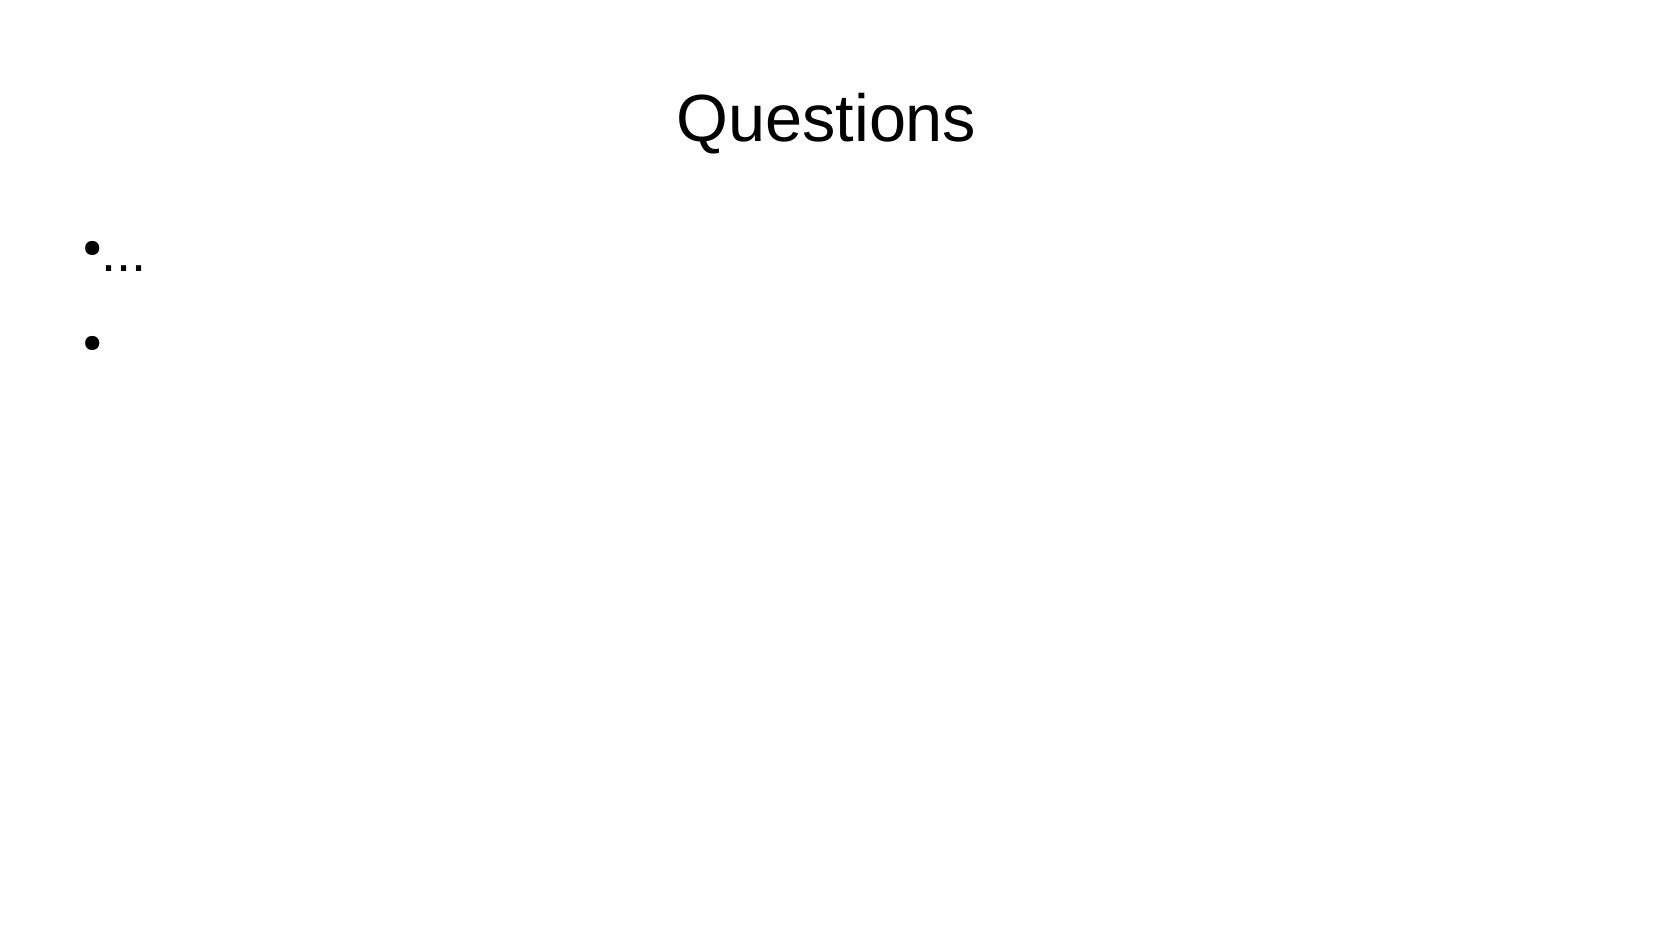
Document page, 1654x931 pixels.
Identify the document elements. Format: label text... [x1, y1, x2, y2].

list ... [82, 217, 1571, 757]
title Questions [82, 37, 1571, 193]
